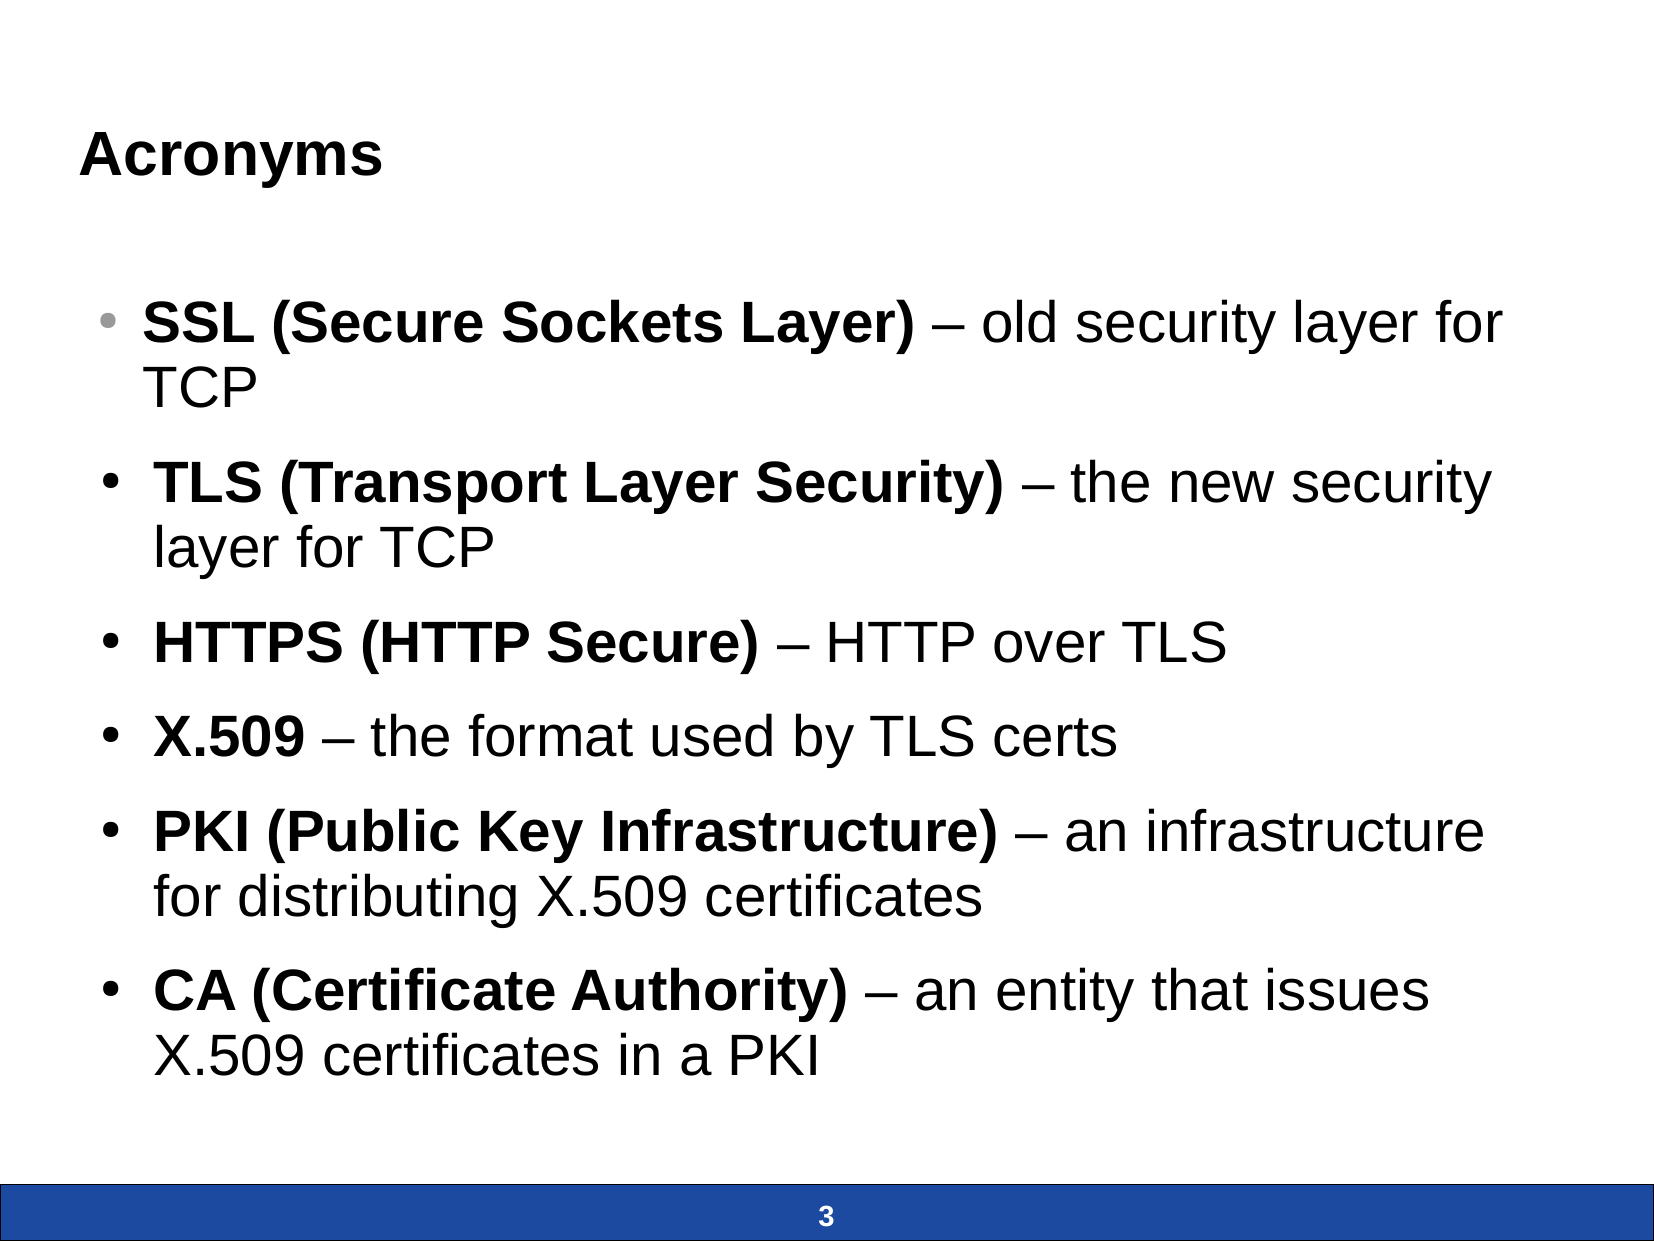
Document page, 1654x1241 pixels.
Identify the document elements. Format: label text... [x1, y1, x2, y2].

title Acronyms [78, 50, 1567, 258]
list SSL (Secure Sockets Layer) – old security layer for TCP TLS (Transport Layer Security) – the new security layer for TCP HTTPS (HTTP Secure) – HTTP over TLS X.509 – the format used by TLS certs PKI (Public Key Infrastructure) – an infrastructure for distributing X.509 certificates CA (Certificate Authority) – an entity that issues X.509 certificates in a PKI [82, 290, 1571, 1109]
